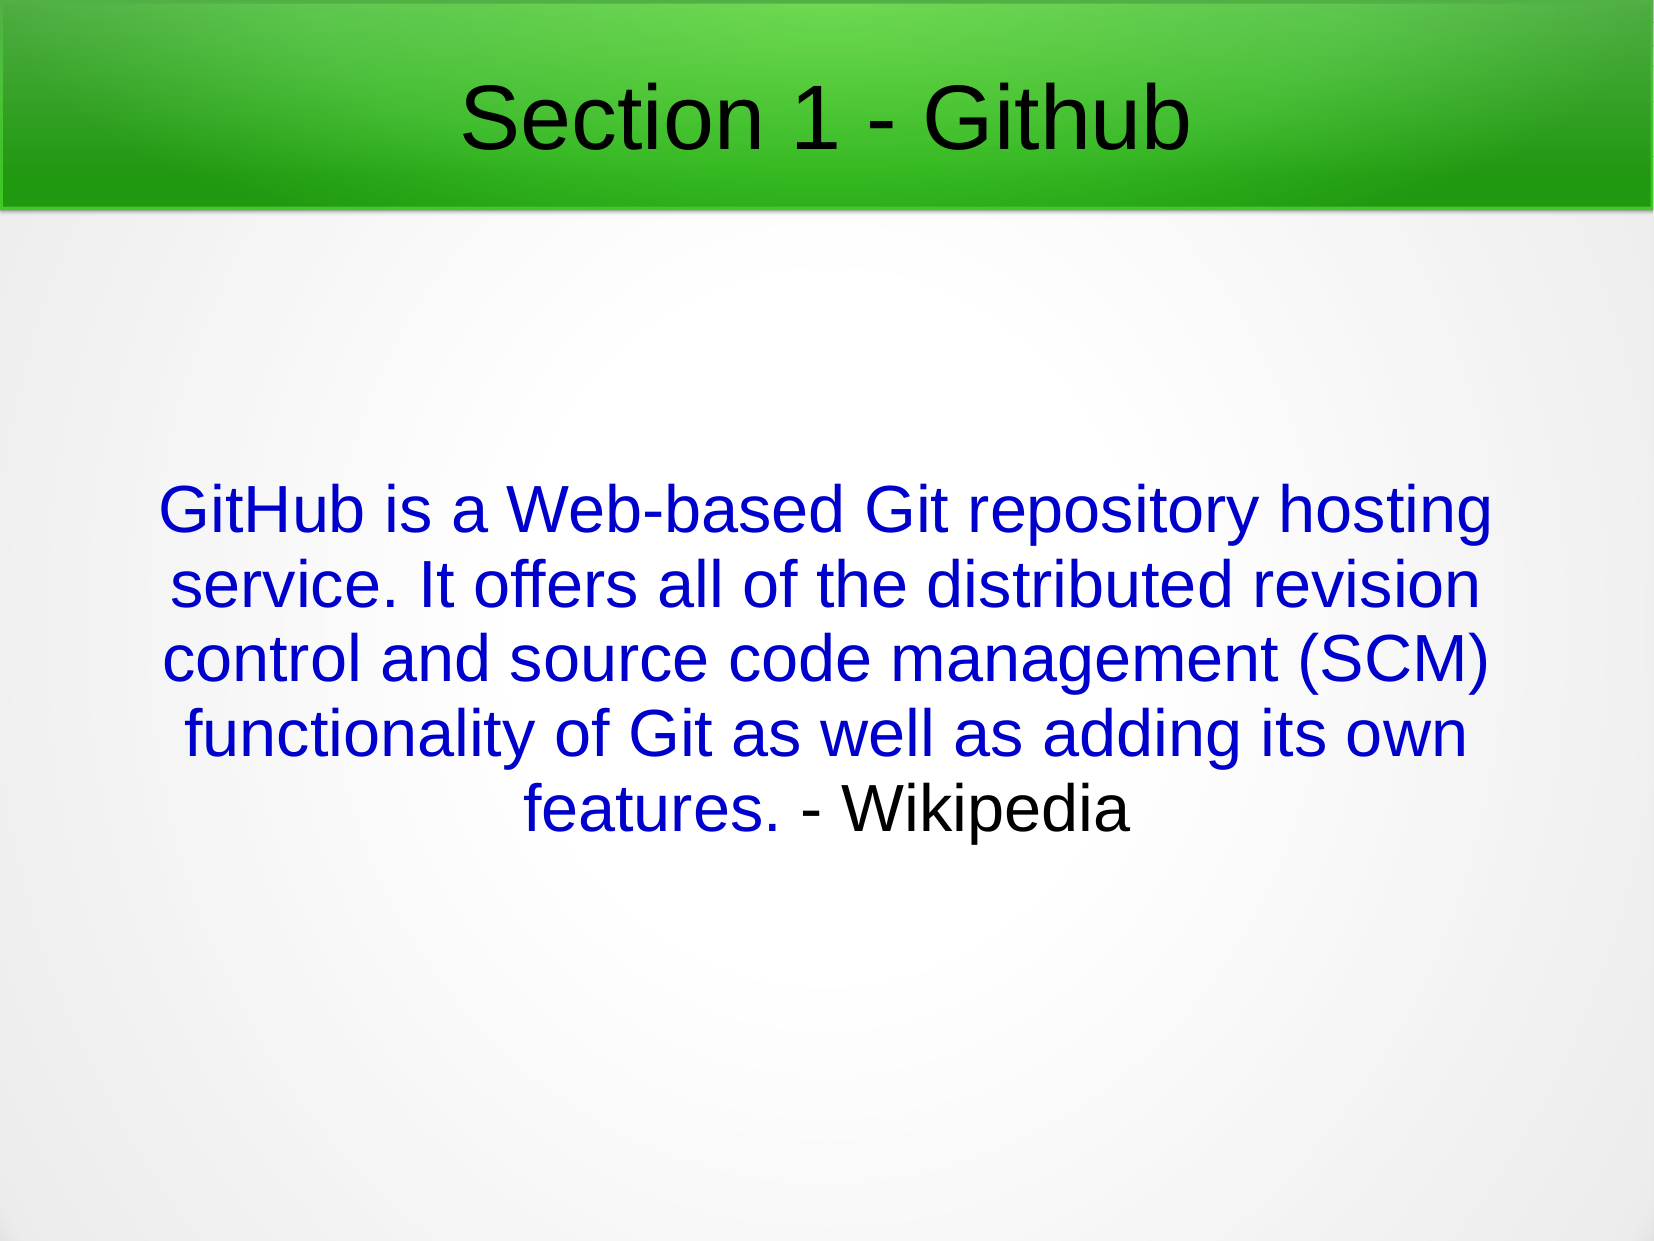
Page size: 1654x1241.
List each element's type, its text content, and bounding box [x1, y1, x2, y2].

title Section 1 - Github [82, 47, 1571, 189]
subtitle GitHub is a Web-based Git repository hosting service. It offers all of the distributed revision control and source code management (SCM) functionality of Git as well as adding its own features. - Wikipedia [82, 299, 1571, 1019]
